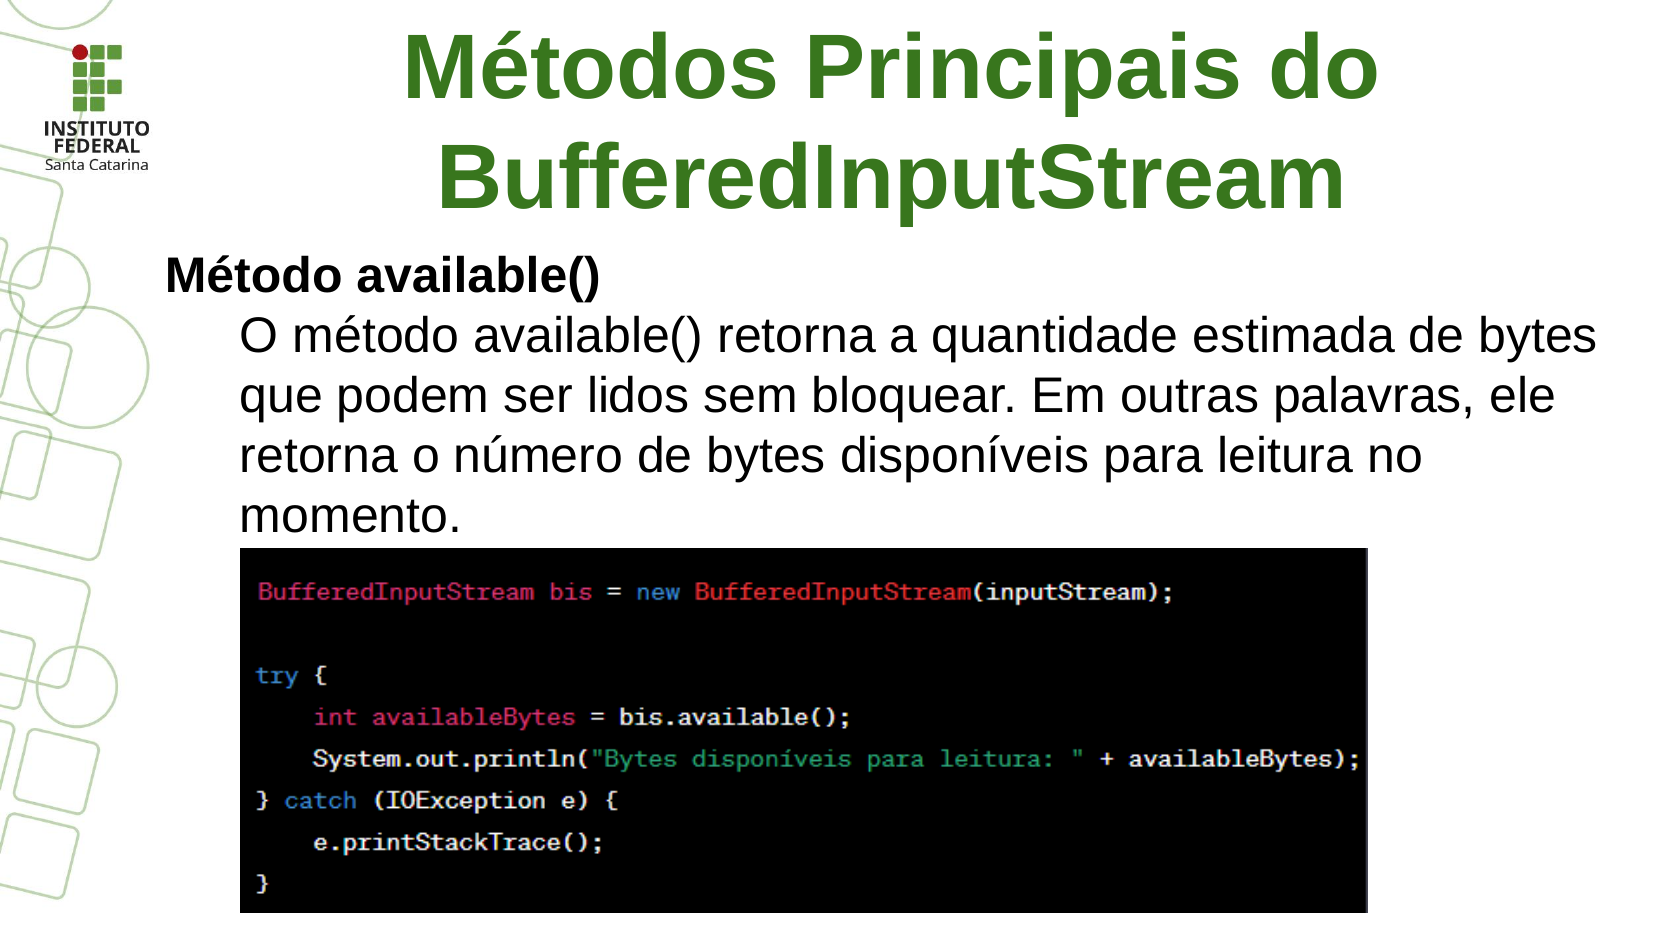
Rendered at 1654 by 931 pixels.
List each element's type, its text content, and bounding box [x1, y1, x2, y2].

title Métodos Principais do BufferedInputStream [181, 29, 1603, 205]
picture [0, 0, 1368, 931]
subtitle Método available() O método available() retorna a quantidade estimada de bytes que podem ser lidos sem bloquear. Em outras palavras, ele retorna o número de bytes disponíveis para leitura no momento. [164, 245, 1642, 900]
